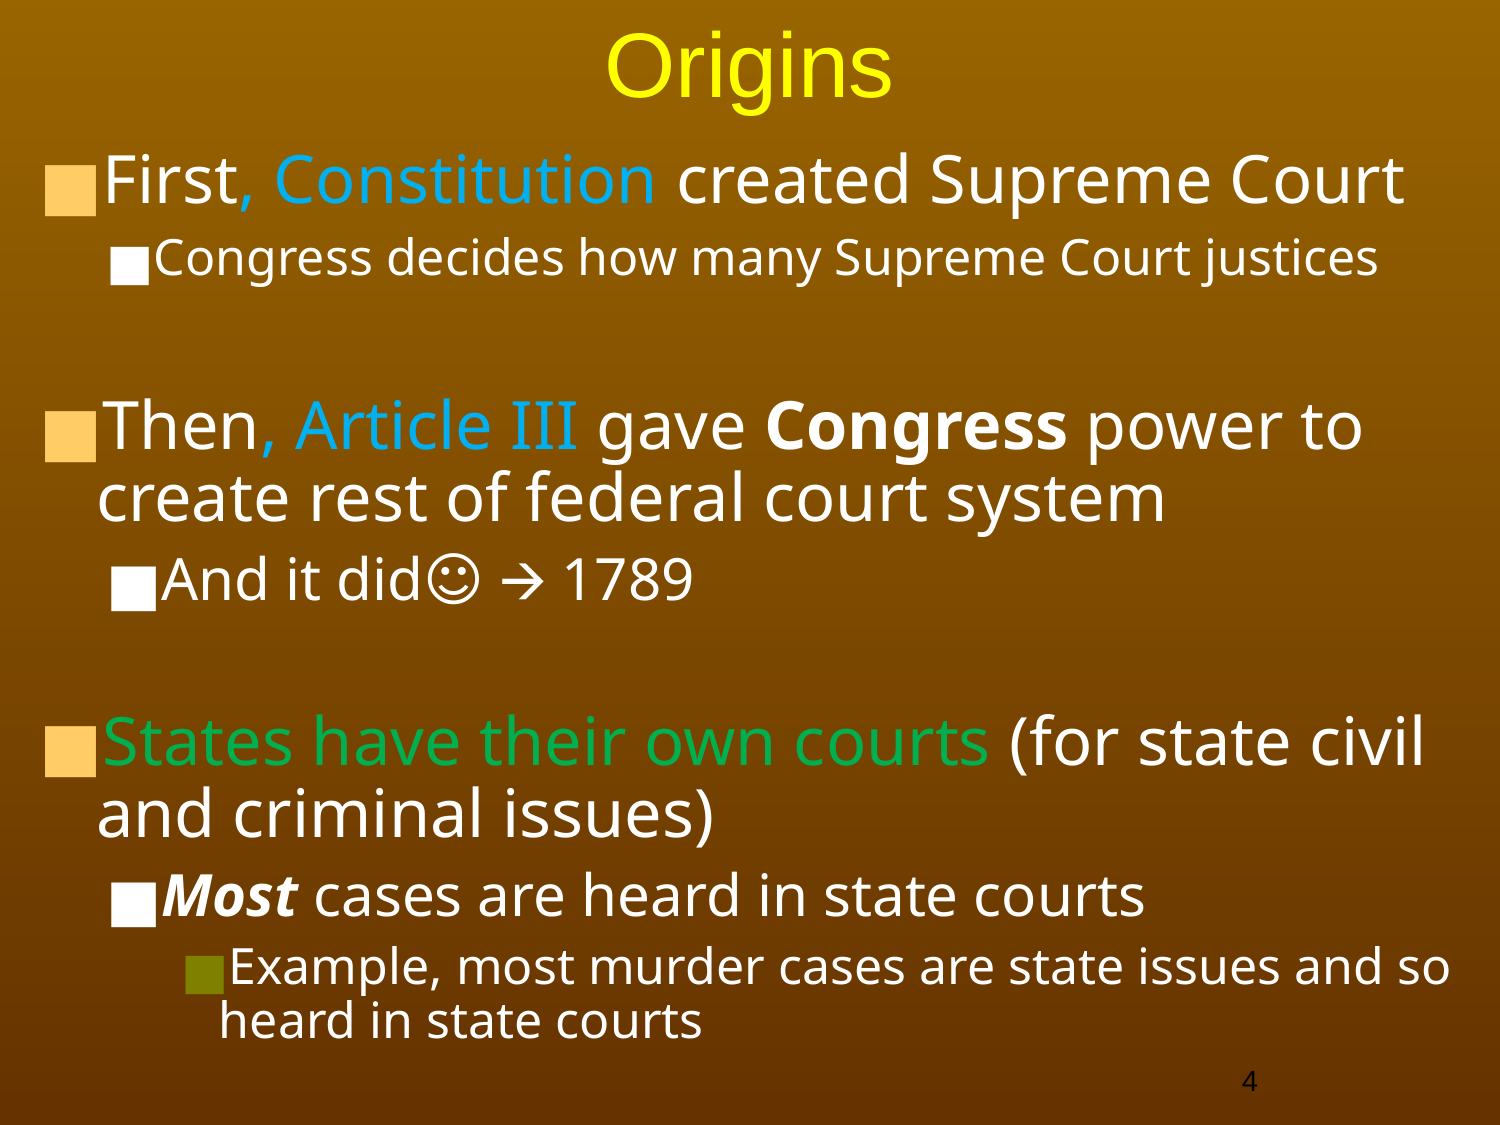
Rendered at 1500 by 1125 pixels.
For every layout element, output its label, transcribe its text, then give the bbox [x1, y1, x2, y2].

text_box <number> [1226, 1059, 1273, 1105]
list First, Constitution created Supreme Court Congress decides how many Supreme Court justices Then, Article III gave Congress power to create rest of federal court system And it did☺ 🡪 1789 States have their own courts (for state civil and criminal issues) Most cases are heard in state courts Example, most murder cases are state issues and so heard in state courts [24, 137, 1500, 1125]
title Origins [75, 0, 1425, 137]
